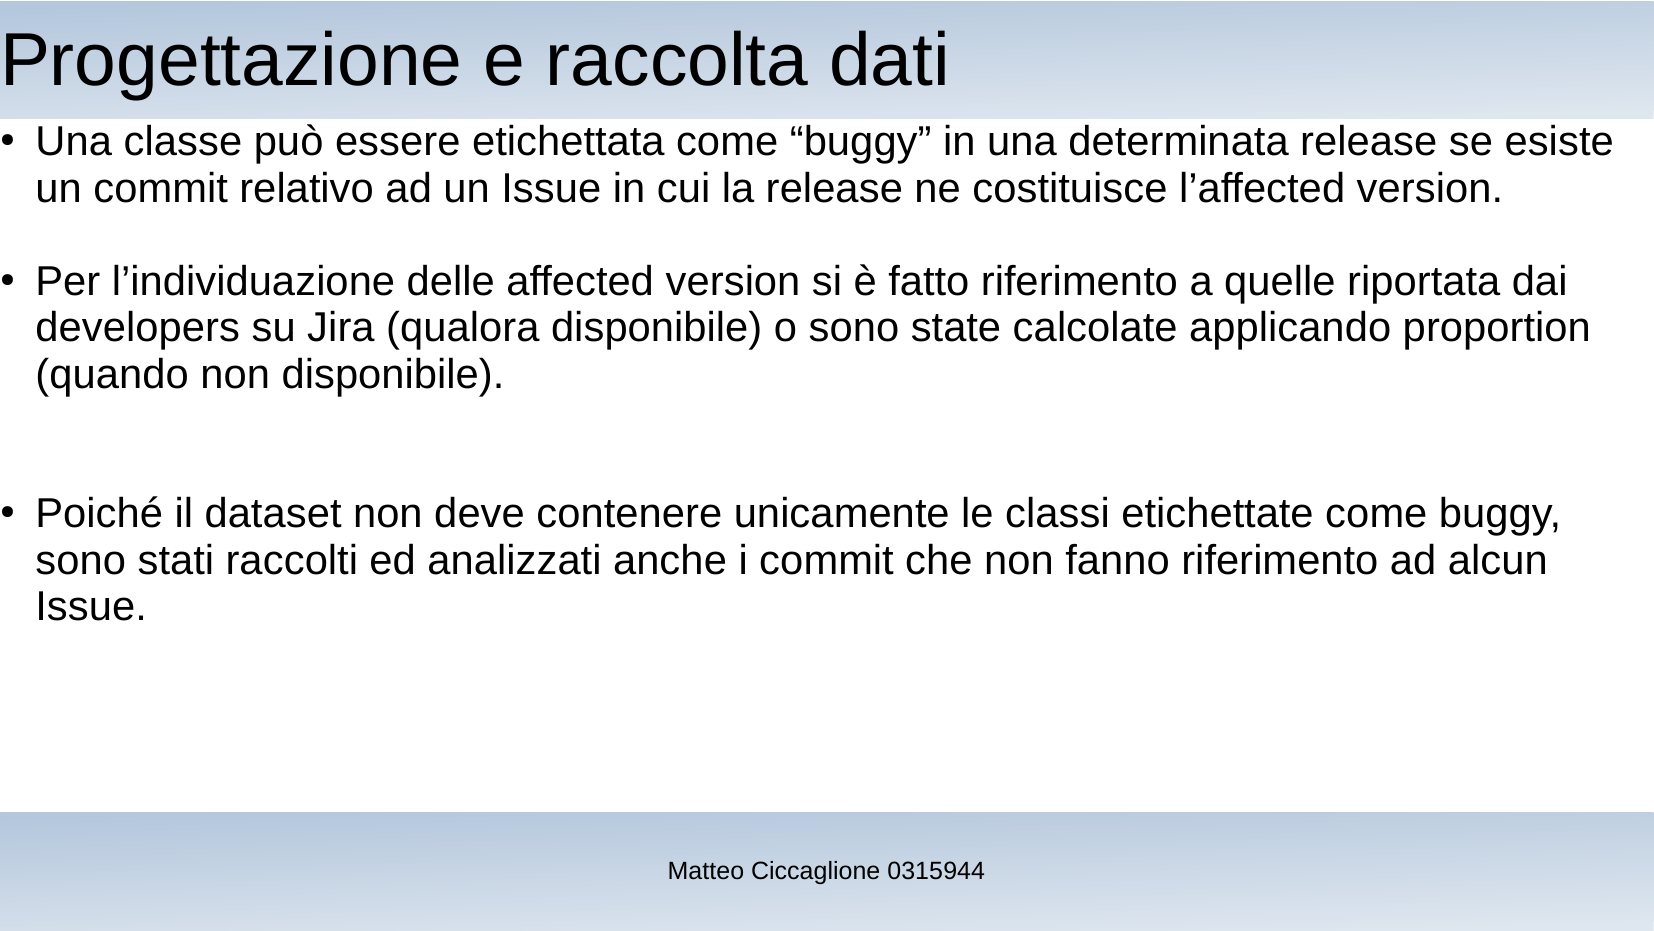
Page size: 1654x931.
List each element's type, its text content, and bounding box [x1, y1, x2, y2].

title Matteo Ciccaglione 0315944 [0, 812, 1654, 931]
subtitle Una classe può essere etichettata come “buggy” in una determinata release se esiste un commit relativo ad un Issue in cui la release ne costituisce l’affected version. Per l’individuazione delle affected version si è fatto riferimento a quelle riportata dai developers su Jira (qualora disponibile) o sono state calcolate applicando proportion (quando non disponibile). Poiché il dataset non deve contenere unicamente le classi etichettate come buggy, sono stati raccolti ed analizzati anche i commit che non fanno riferimento ad alcun Issue. [0, 119, 1654, 812]
title Progettazione e raccolta dati [0, 1, 1654, 119]
